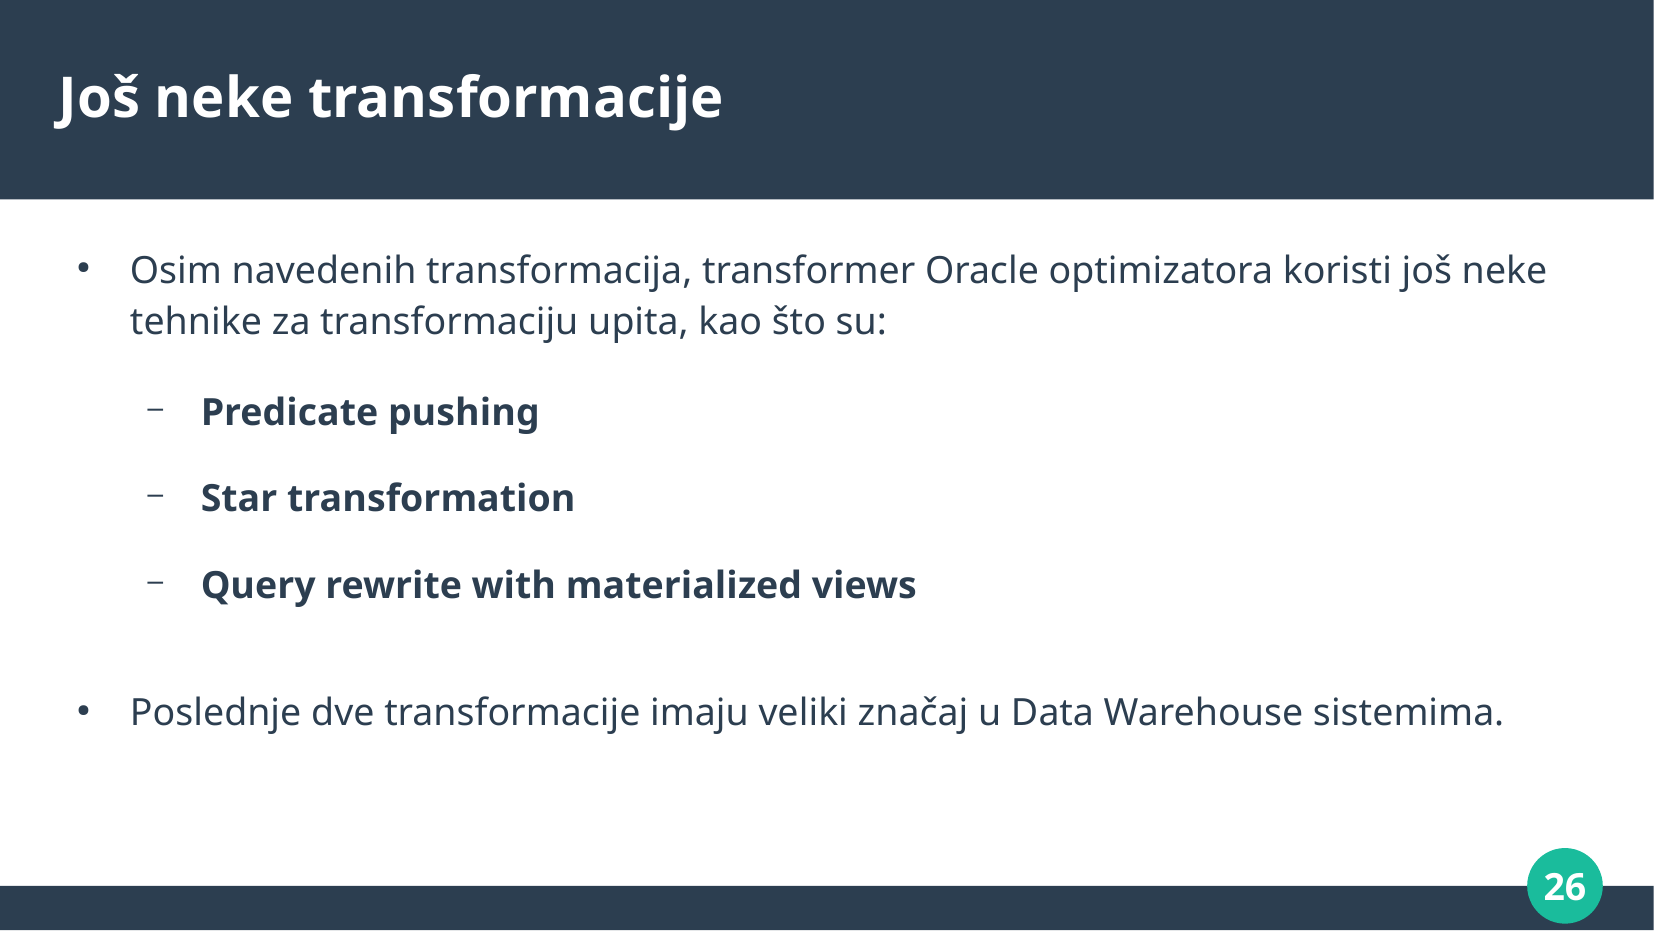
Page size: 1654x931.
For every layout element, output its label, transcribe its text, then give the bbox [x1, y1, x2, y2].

list Osim navedenih transformacija, transformer Oracle optimizatora koristi još neke tehnike za transformaciju upita, kao što su: Predicate pushing Star transformation Query rewrite with materialized views Poslednje dve transformacije imaju veliki značaj u Data Warehouse sistemima. [59, 243, 1595, 864]
title Još neke transformacije [59, 37, 1595, 155]
